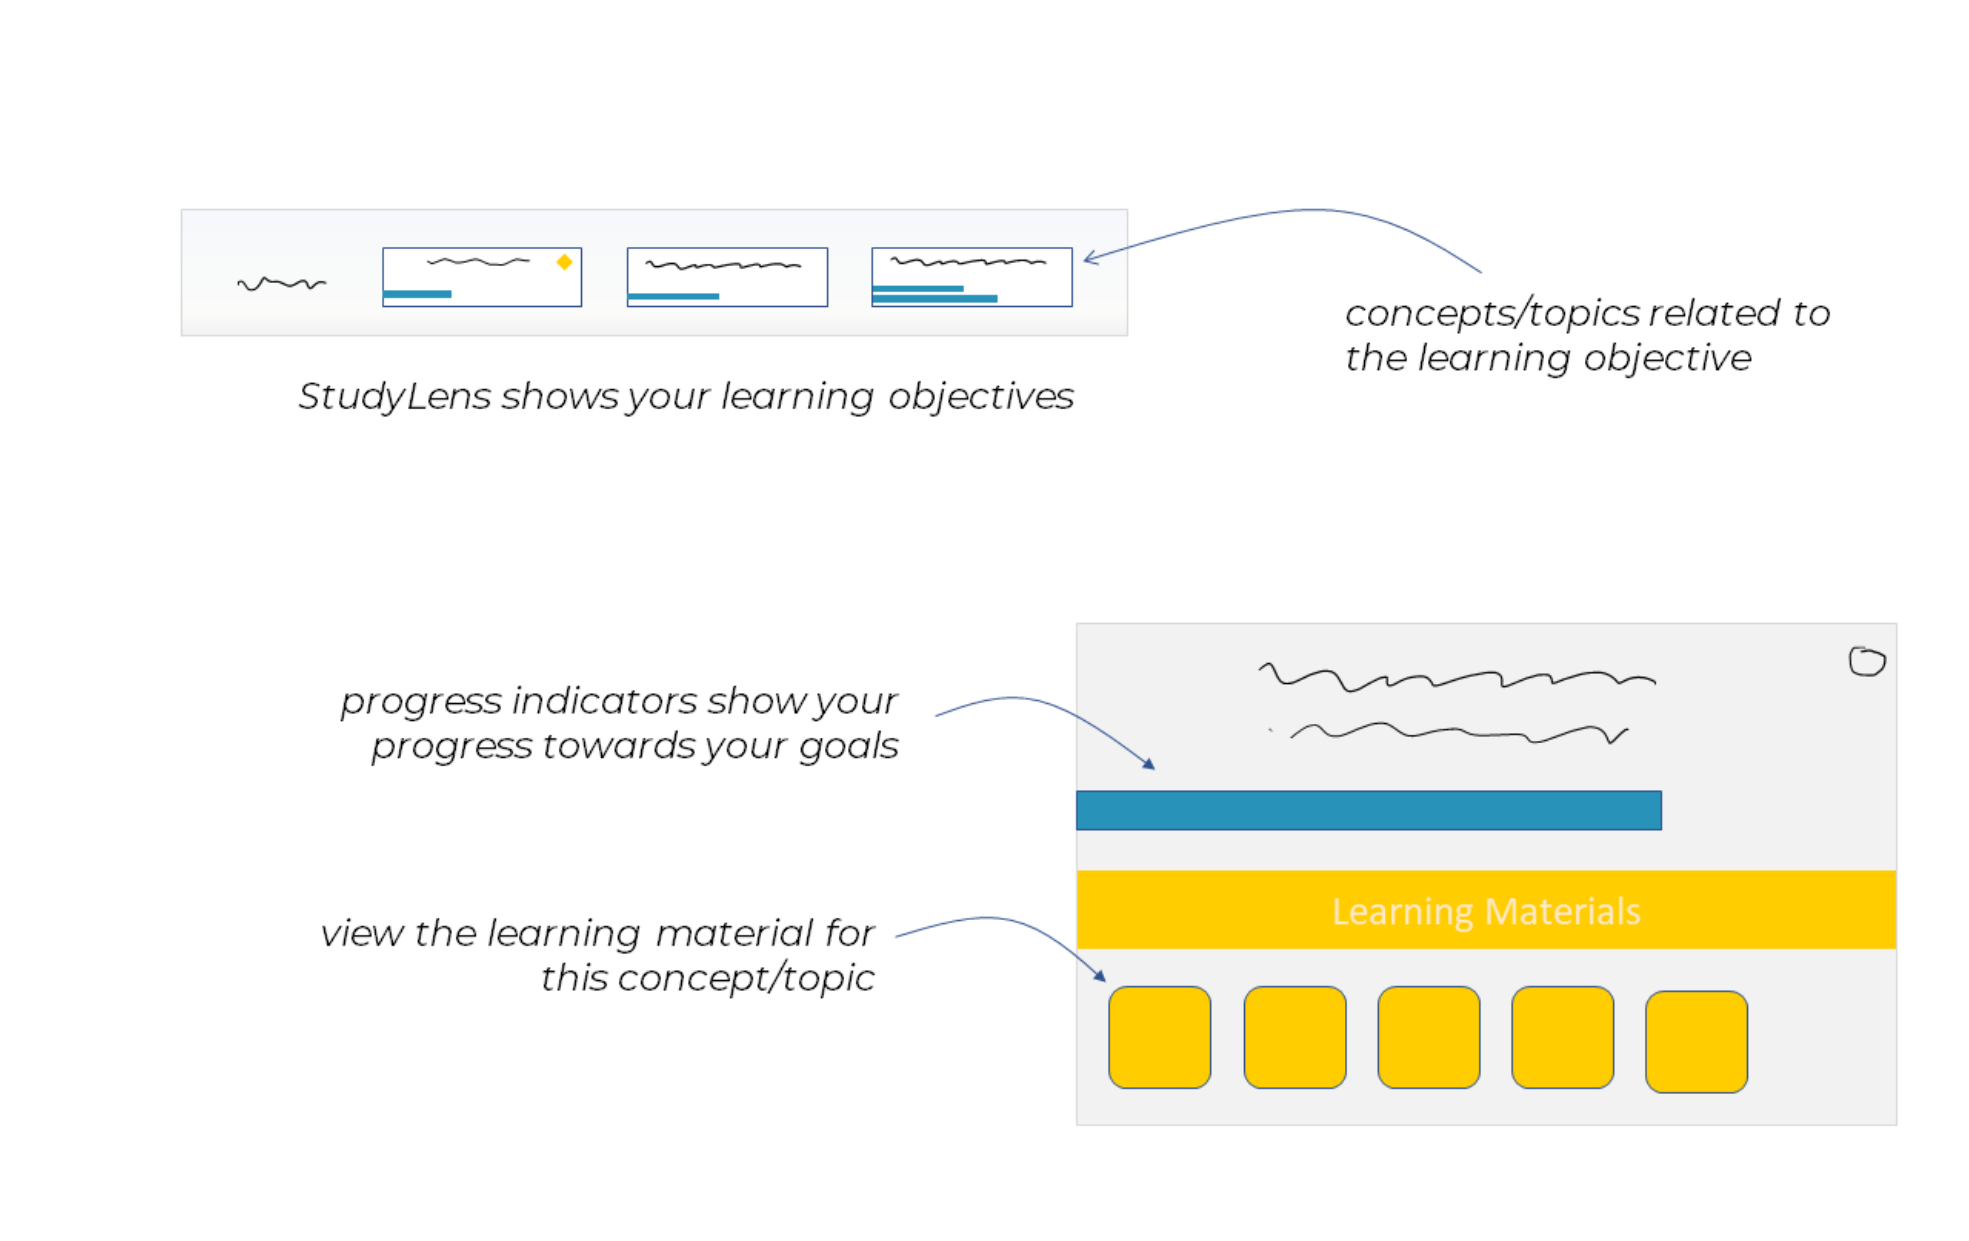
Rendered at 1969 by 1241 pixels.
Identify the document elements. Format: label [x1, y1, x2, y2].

picture [0, 69, 1967, 1177]
